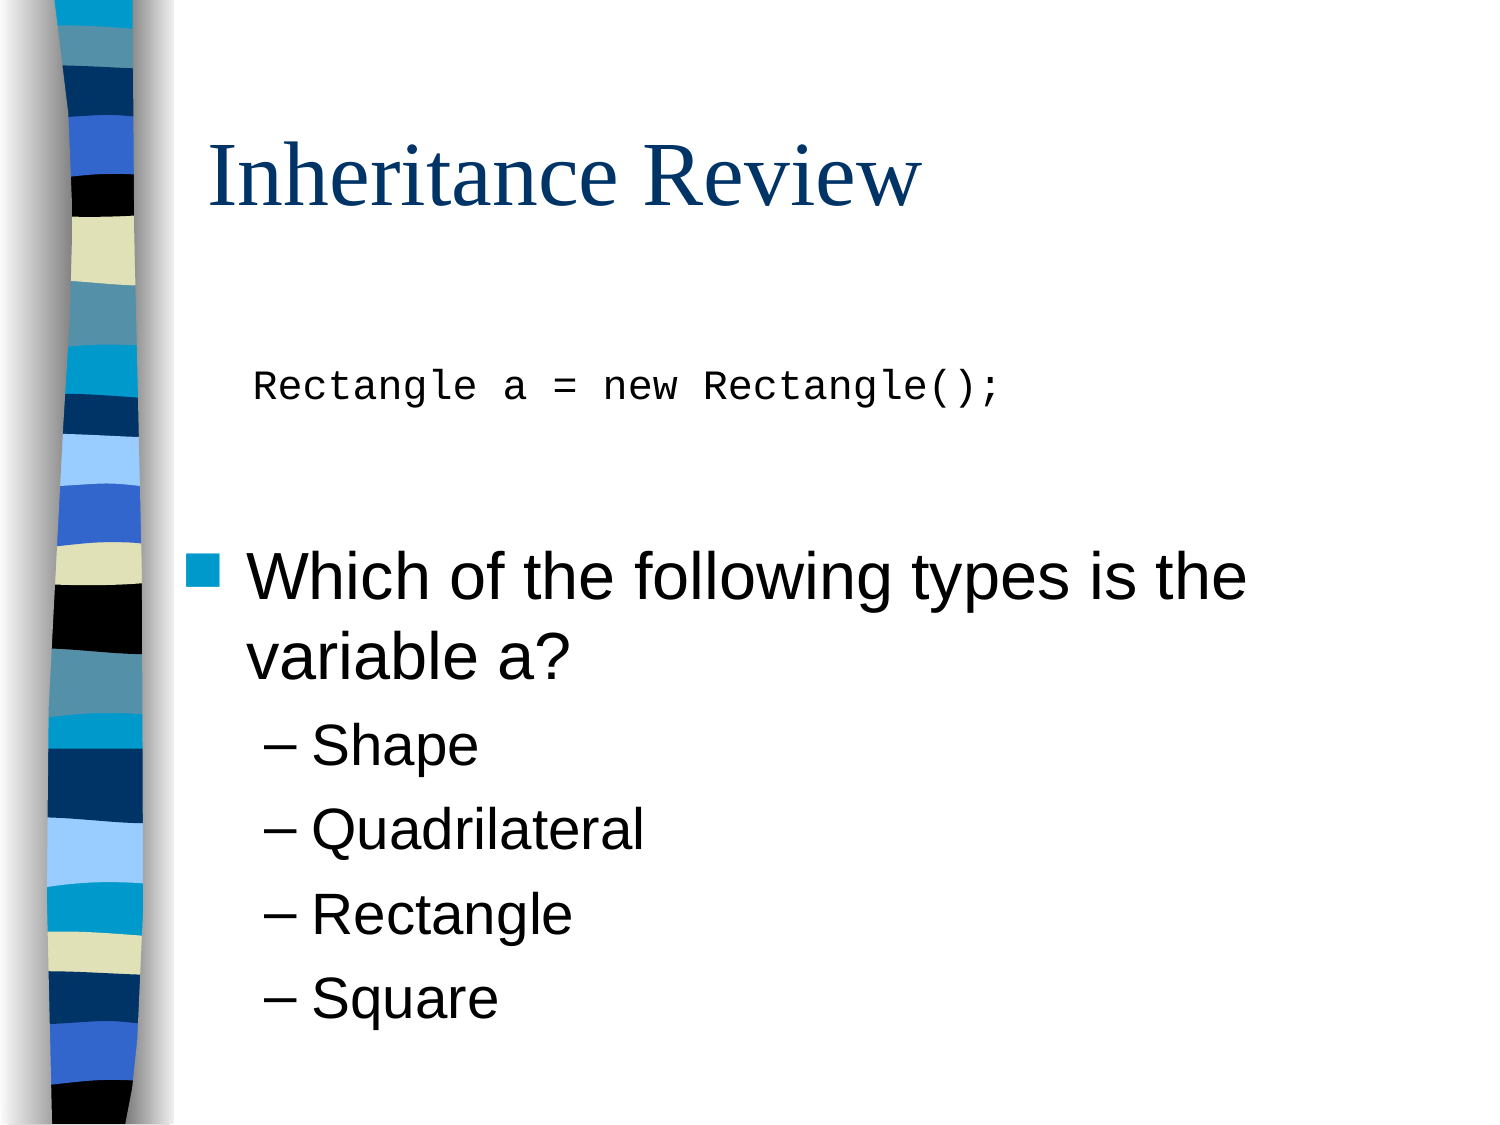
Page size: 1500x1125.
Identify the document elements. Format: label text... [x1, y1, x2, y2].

title Inheritance Review [192, 74, 1468, 263]
list Which of the following types is the variable a? Shape Quadrilateral Rectangle Square [174, 524, 1450, 1088]
text_box Rectangle a = new Rectangle(); [237, 350, 1018, 416]
